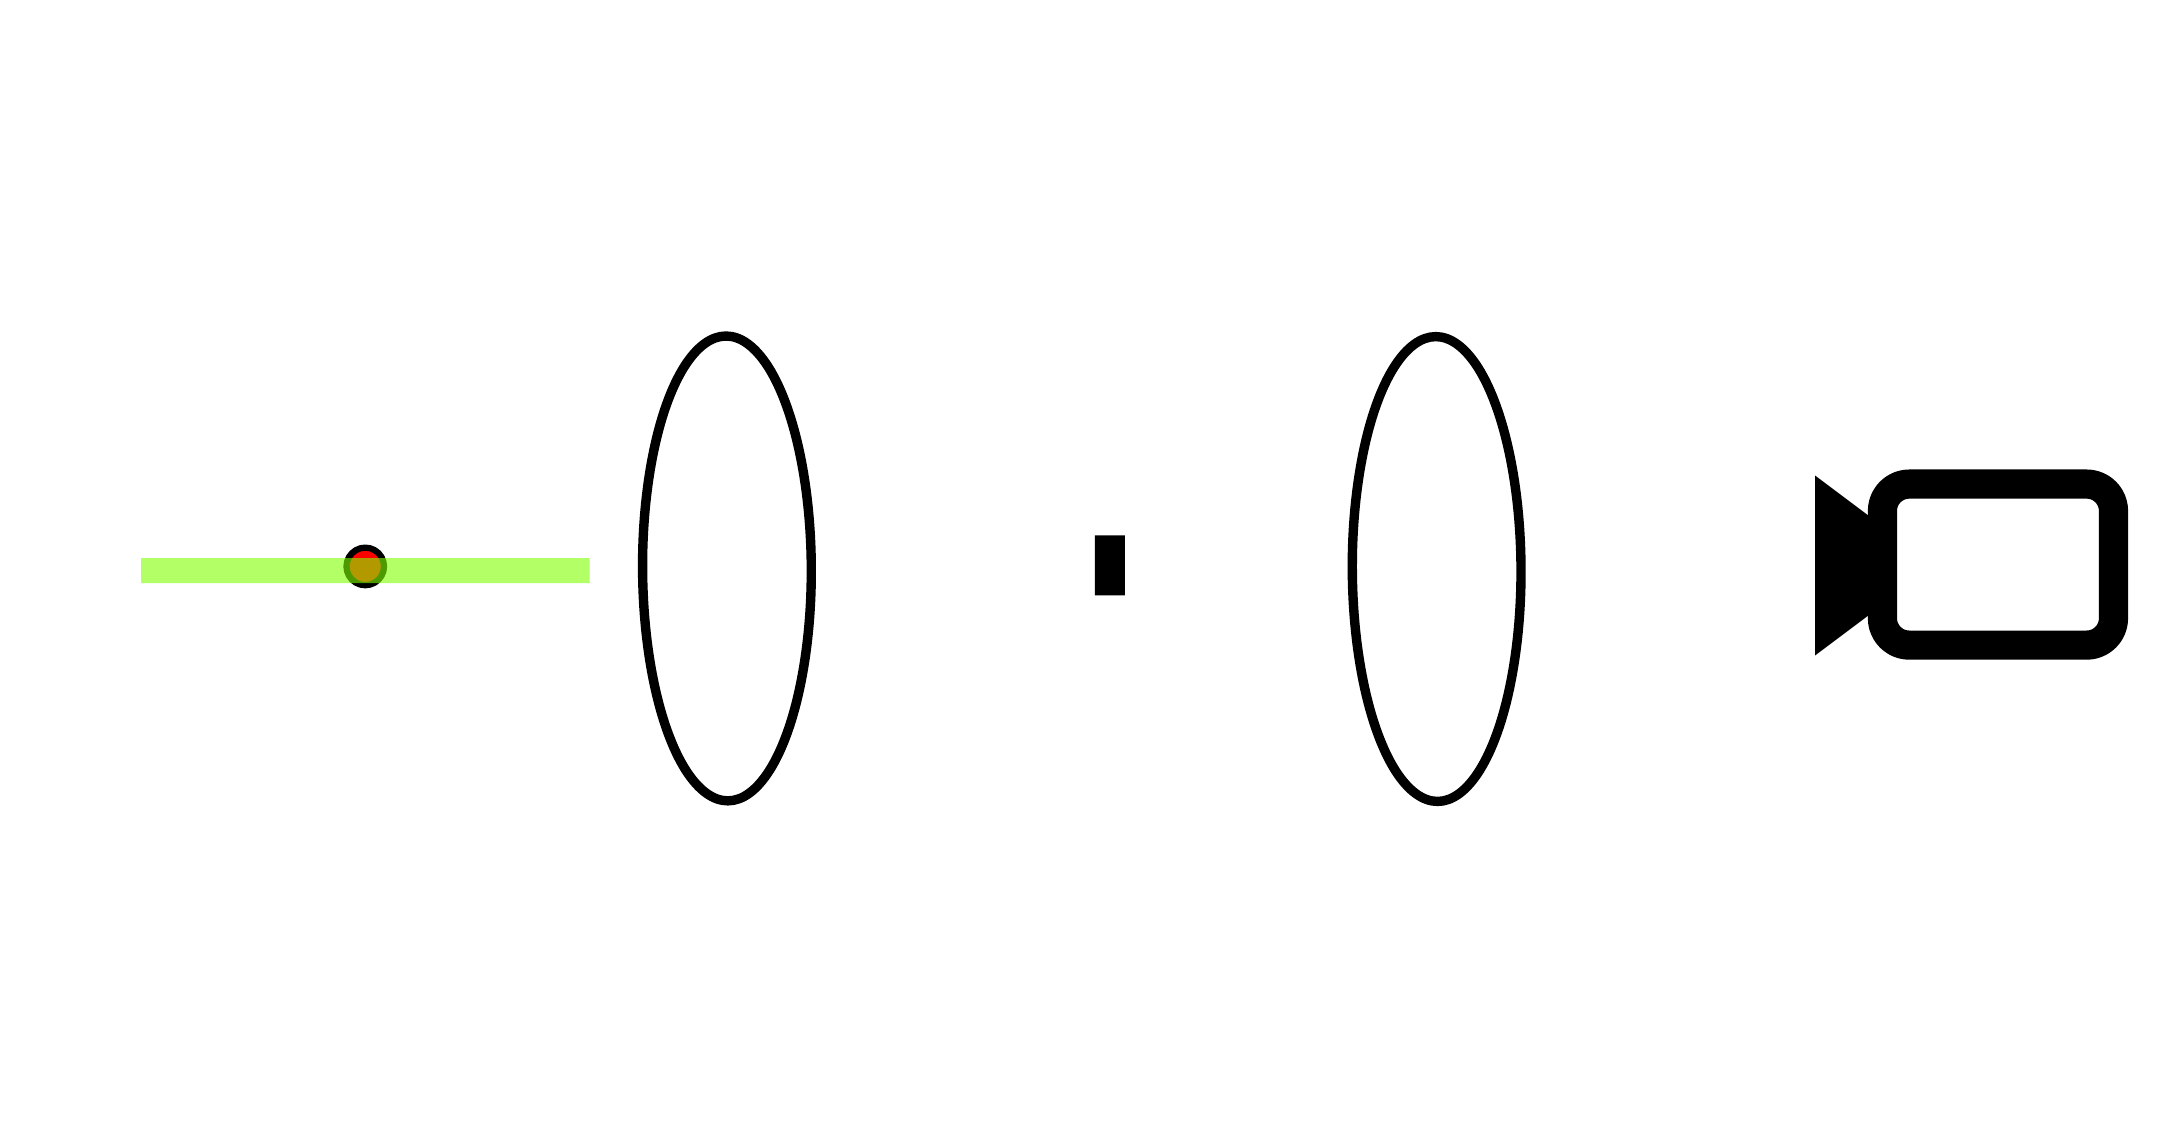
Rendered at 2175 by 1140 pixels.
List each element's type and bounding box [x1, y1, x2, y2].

text_box [1815, 475, 1876, 656]
text_box [642, 336, 812, 801]
text_box [1352, 336, 1522, 802]
text_box [1882, 484, 2114, 646]
text_box [1094, 535, 1125, 596]
text_box [348, 547, 382, 558]
